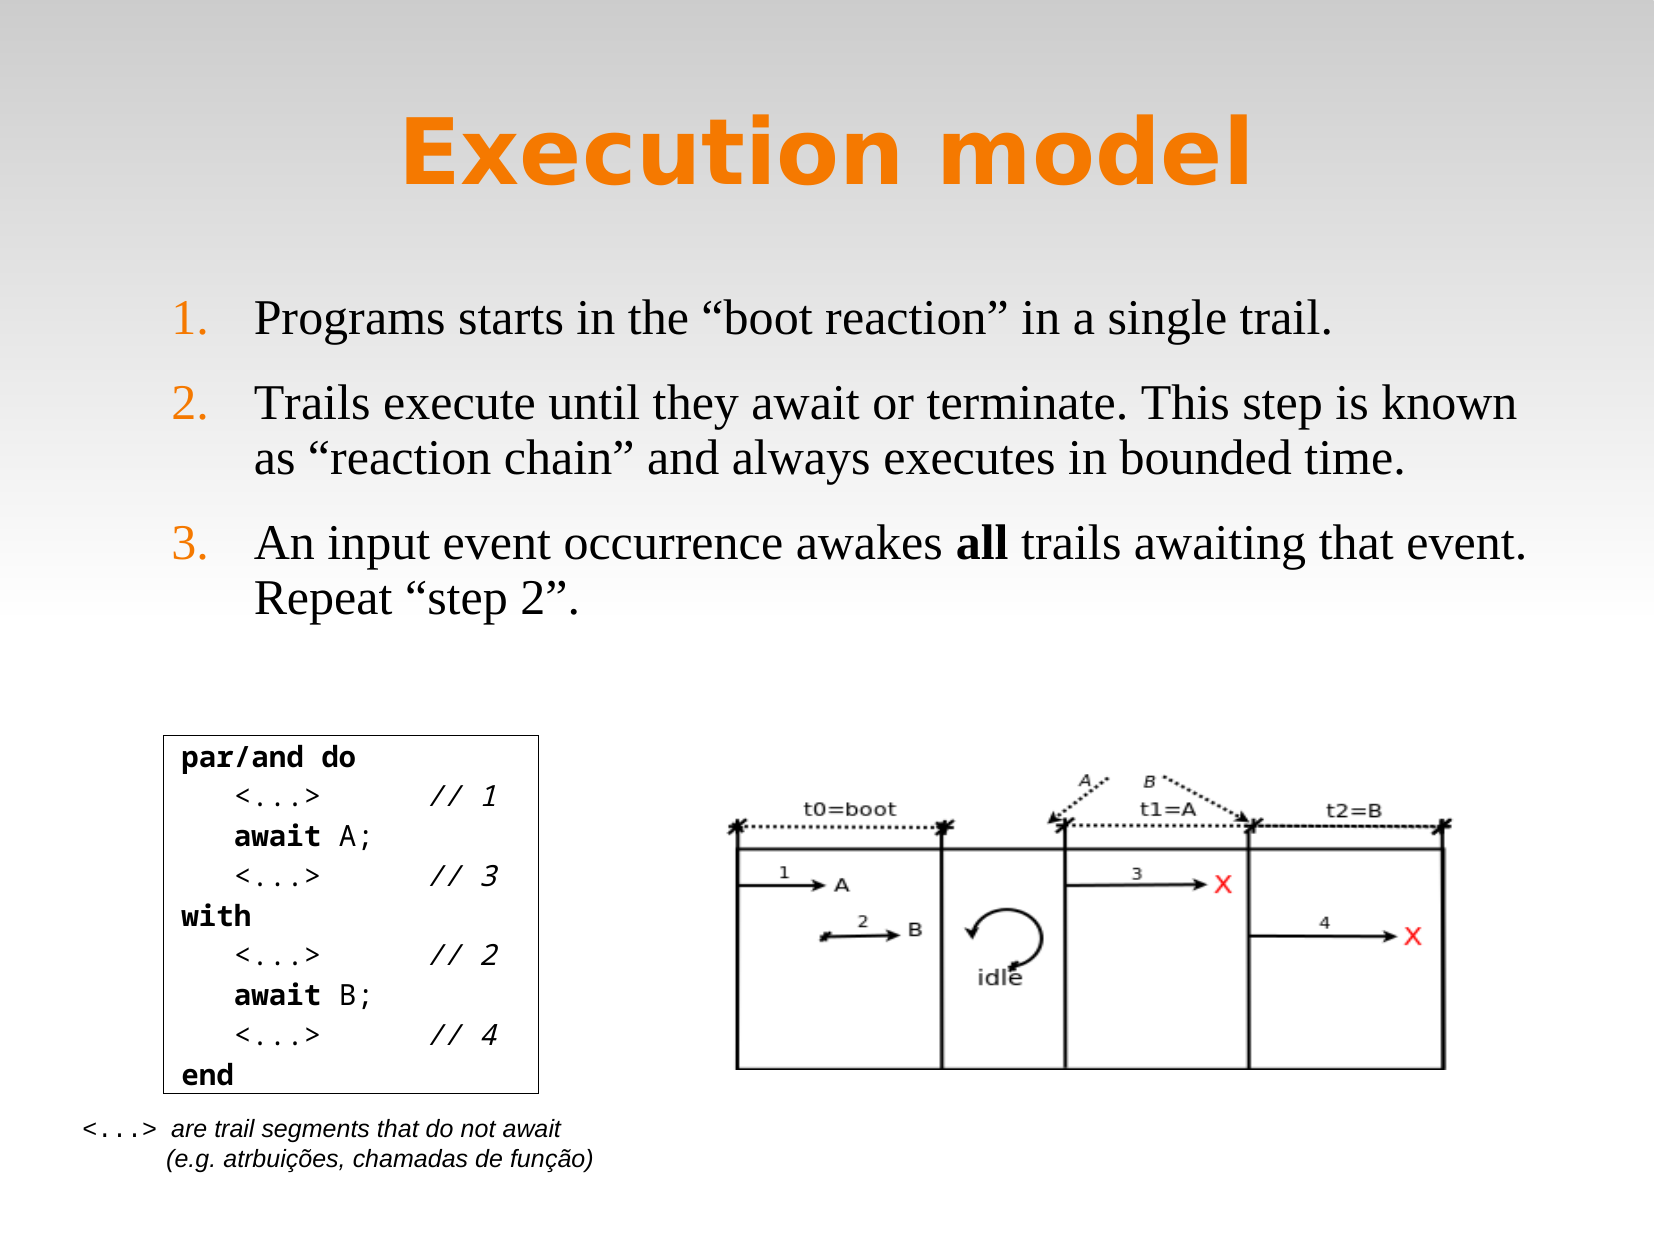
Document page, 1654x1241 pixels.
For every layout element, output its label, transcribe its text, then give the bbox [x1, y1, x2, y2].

title Execution model [82, 49, 1571, 257]
text_box par/and do <...> // 1 await A; <...> // 3 with <...> // 2 await B; <...> // 4 end [163, 745, 539, 1084]
picture [702, 773, 1477, 1070]
text_box <...> are trail segments that do not await (e.g. atrbuições, chamadas de função) [67, 1106, 610, 1181]
list Programs starts in the “boot reaction” in a single trail. Trails execute until they await or terminate. This step is known as “reaction chain” and always executes in bounded time. An input event occurrence awakes all trails awaiting that event. Repeat “step 2”. [82, 290, 1571, 1109]
